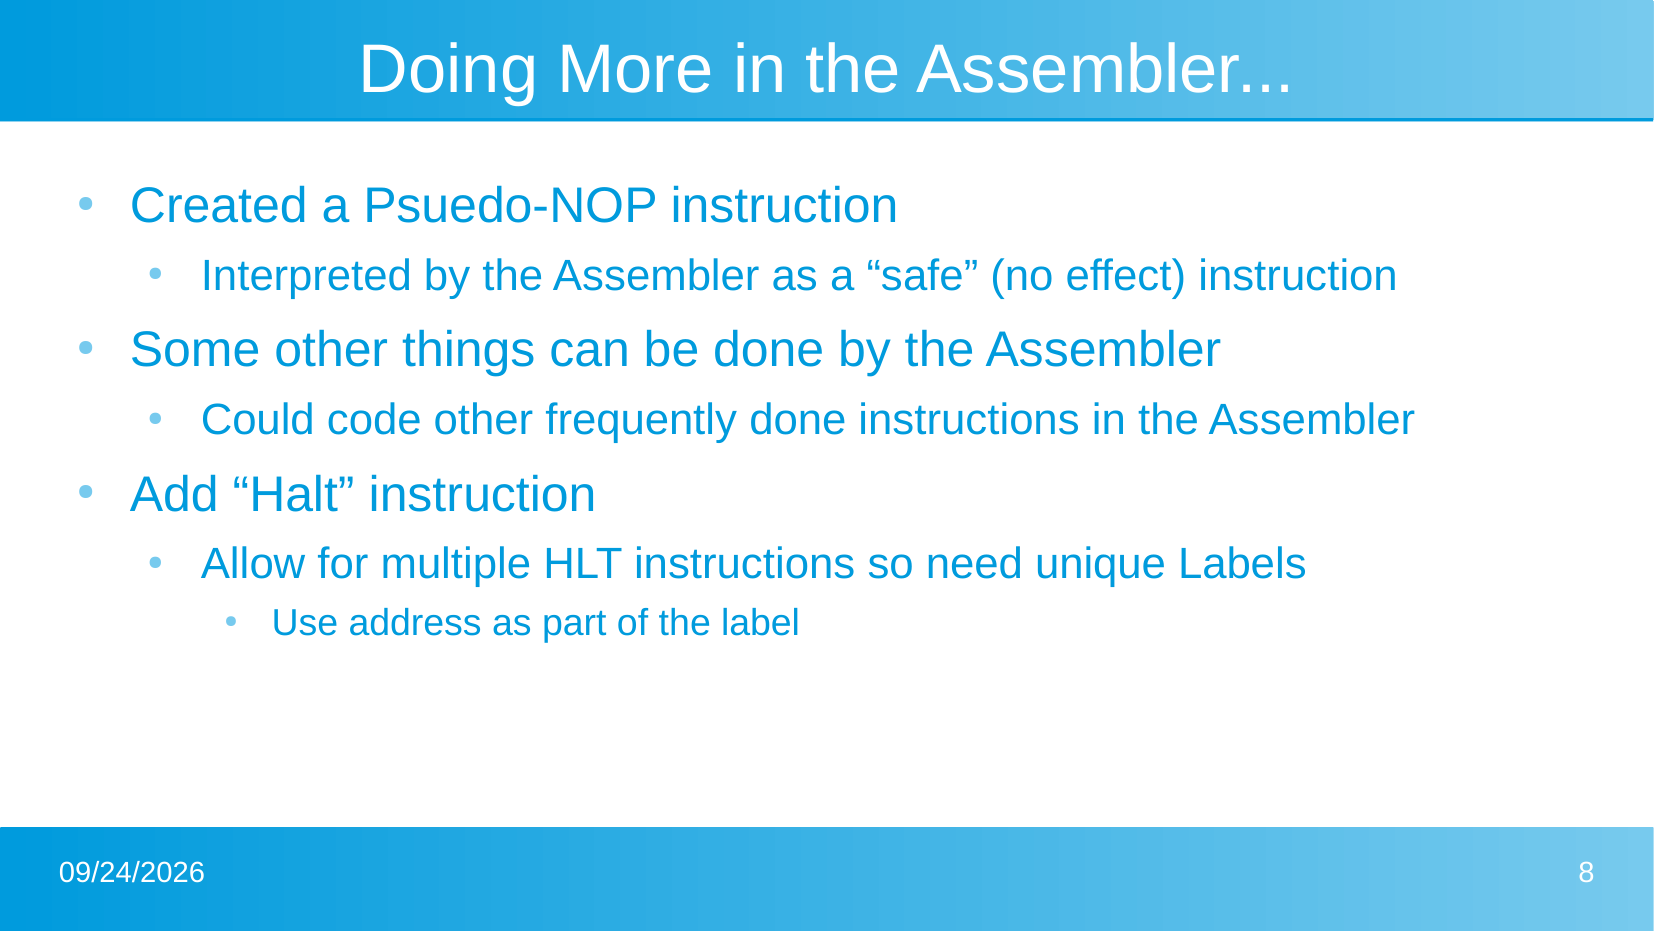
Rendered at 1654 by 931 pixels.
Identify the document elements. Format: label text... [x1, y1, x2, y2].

title Doing More in the Assembler... [59, 29, 1595, 108]
list Created a Psuedo-NOP instruction Interpreted by the Assembler as a “safe” (no effect) instruction Some other things can be done by the Assembler Could code other frequently done instructions in the Assembler Add “Halt” instruction Allow for multiple HLT instructions so need unique Labels Use address as part of the label [59, 177, 1595, 788]
